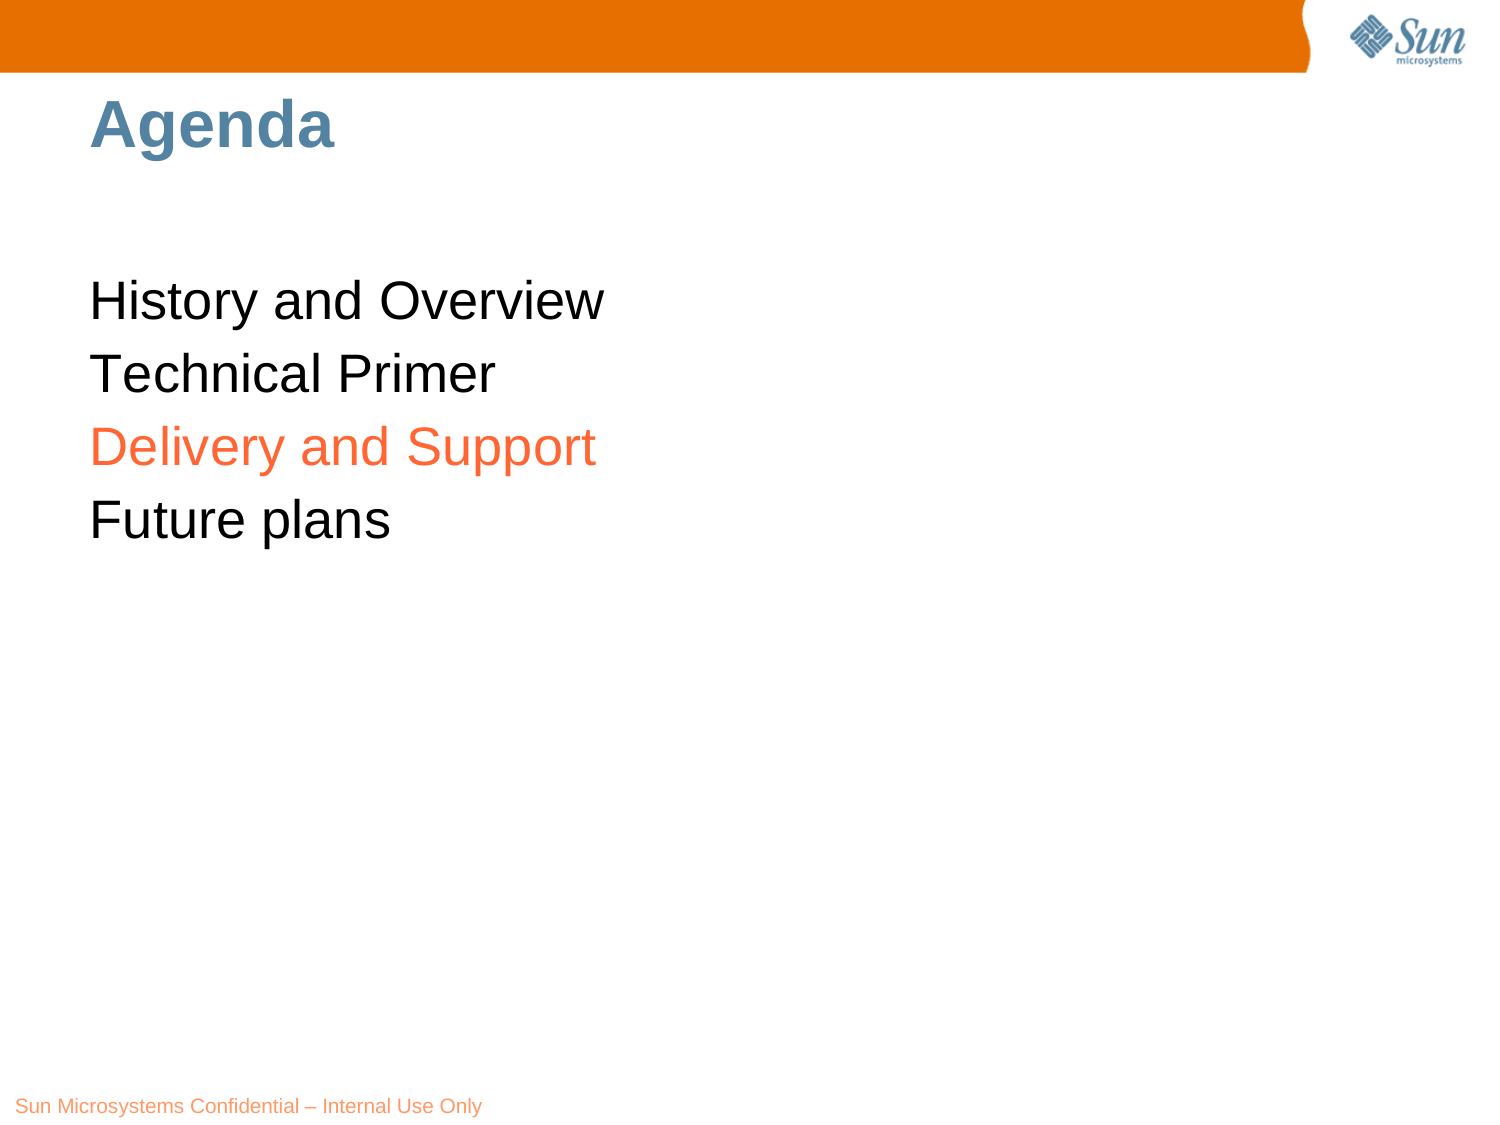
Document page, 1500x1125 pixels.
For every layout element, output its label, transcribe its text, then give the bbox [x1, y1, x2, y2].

list History and Overview Technical Primer Delivery and Support Future plans [75, 262, 1426, 1006]
title Agenda [75, 79, 1426, 225]
picture [0, 0, 1500, 75]
